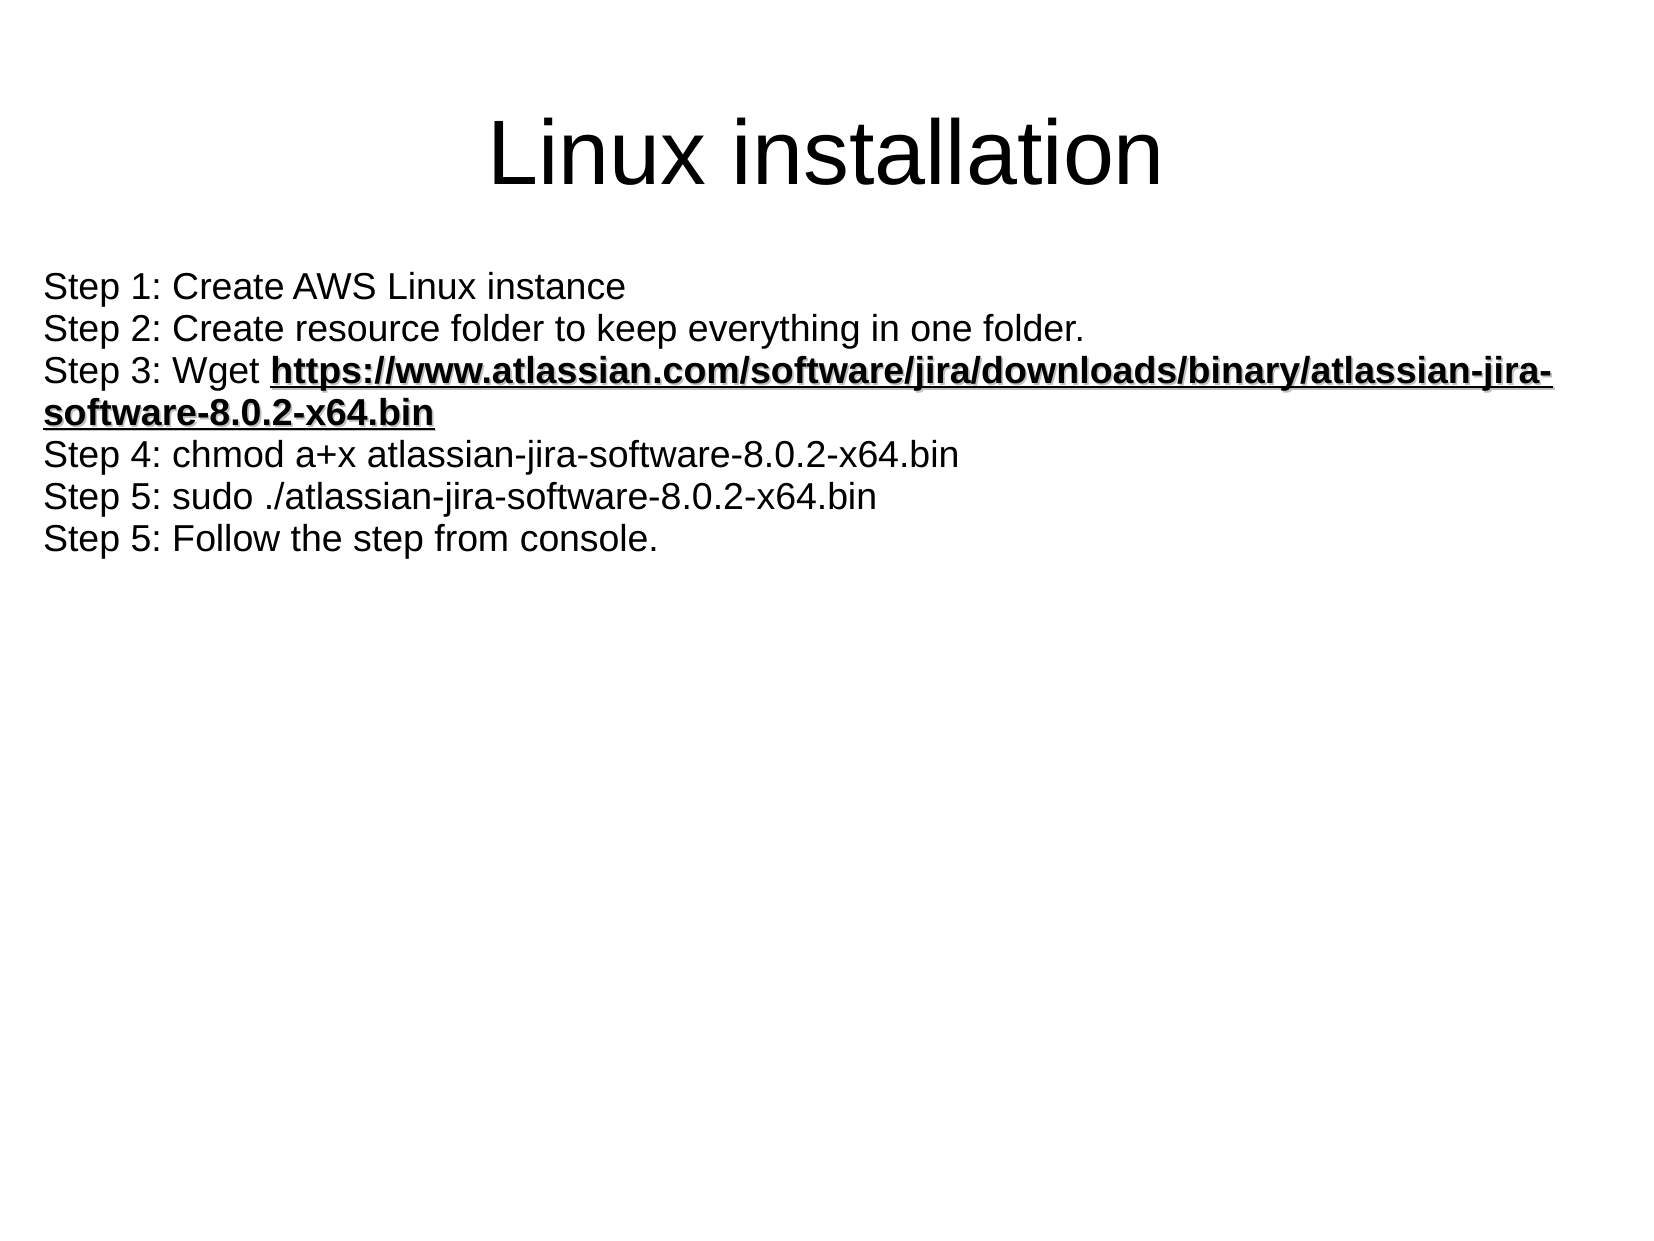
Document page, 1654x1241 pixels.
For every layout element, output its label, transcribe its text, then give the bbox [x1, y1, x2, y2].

title Linux installation [82, 49, 1571, 257]
title Step 1: Create AWS Linux instance Step 2: Create resource folder to keep everything in one folder. Step 3: Wget https://www.atlassian.com/software/jira/downloads/binary/atlassian-jira-software-8.0.2-x64.bin Step 4: chmod a+x atlassian-jira-software-8.0.2-x64.bin Step 5: sudo ./atlassian-jira-software-8.0.2-x64.bin Step 5: Follow the step from console. [43, 264, 1646, 562]
